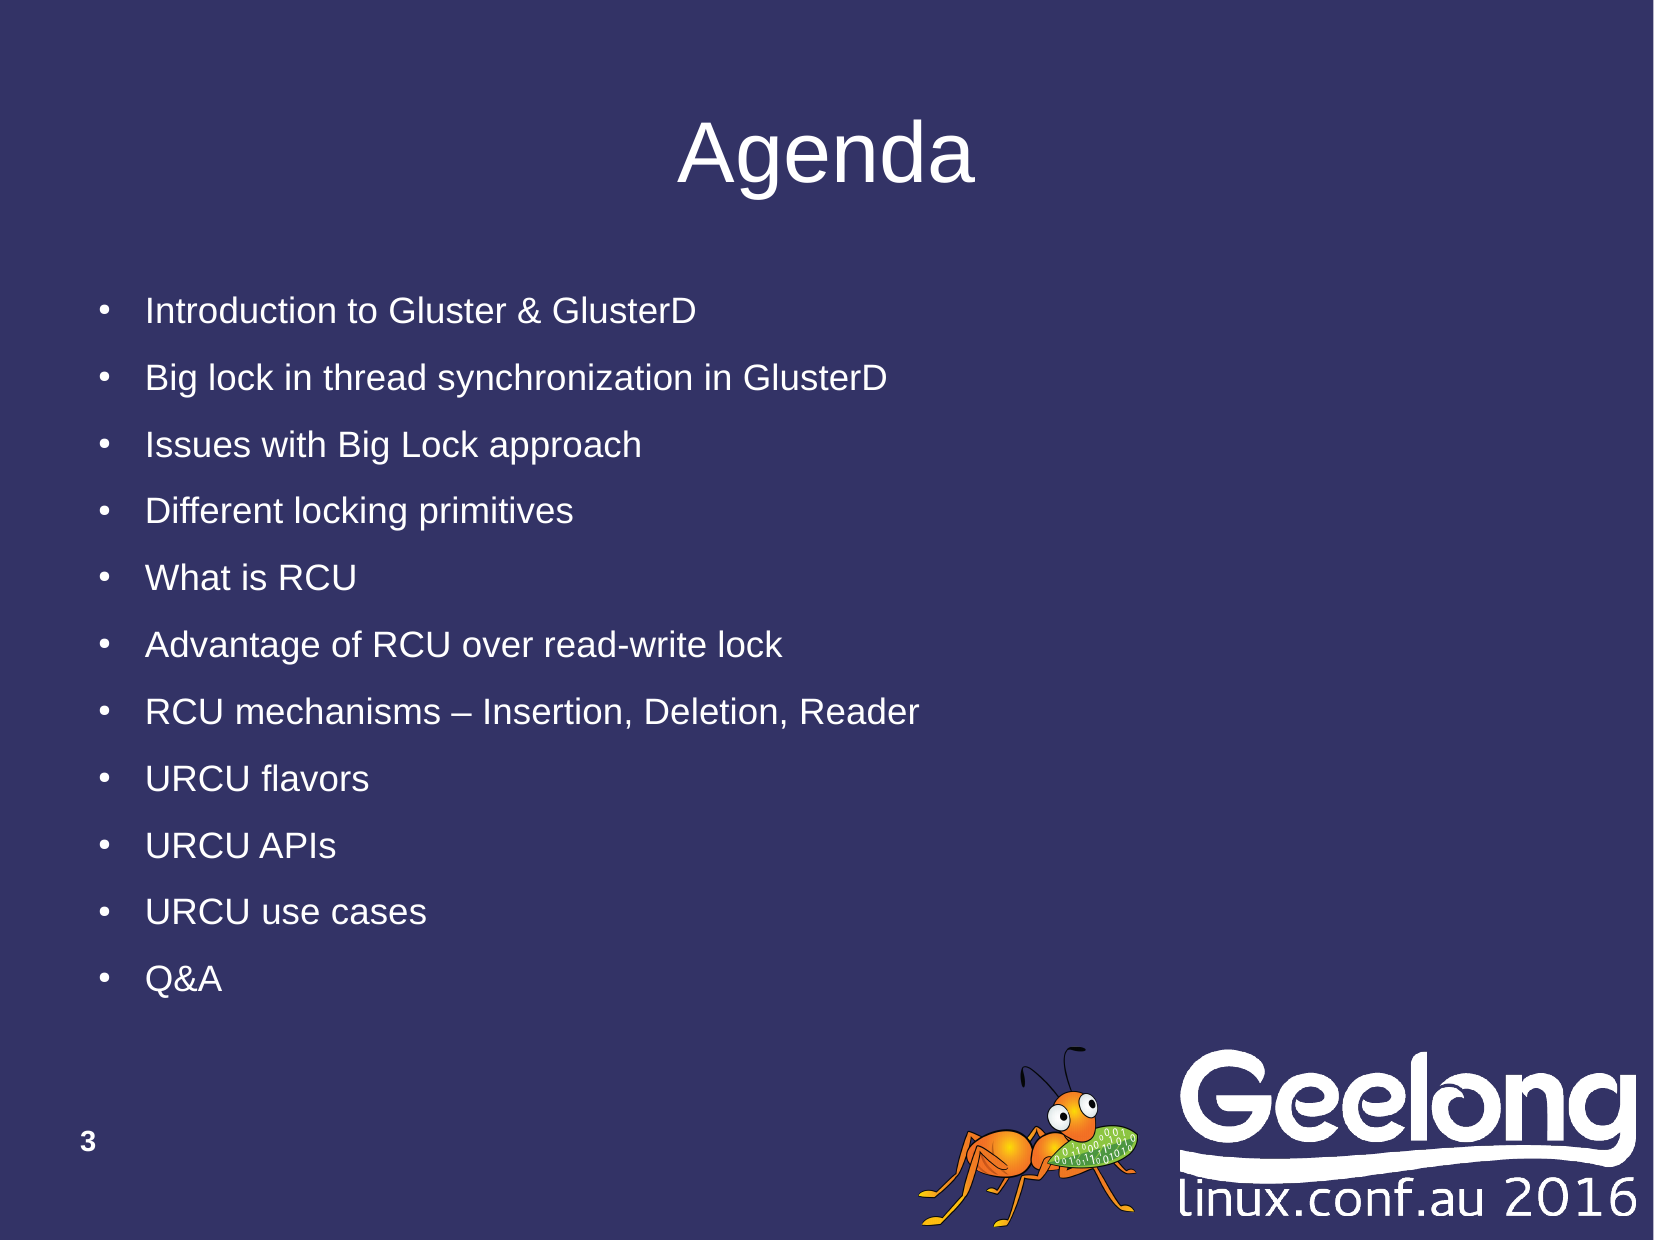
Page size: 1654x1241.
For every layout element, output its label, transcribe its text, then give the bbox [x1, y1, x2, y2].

list Introduction to Gluster & GlusterD Big lock in thread synchronization in GlusterD Issues with Big Lock approach Different locking primitives What is RCU Advantage of RCU over read-write lock RCU mechanisms – Insertion, Deletion, Reader URCU flavors URCU APIs URCU use cases Q&A [82, 290, 1571, 1010]
title Agenda [82, 49, 1571, 257]
picture [915, 1044, 1141, 1231]
picture [1180, 1049, 1636, 1216]
